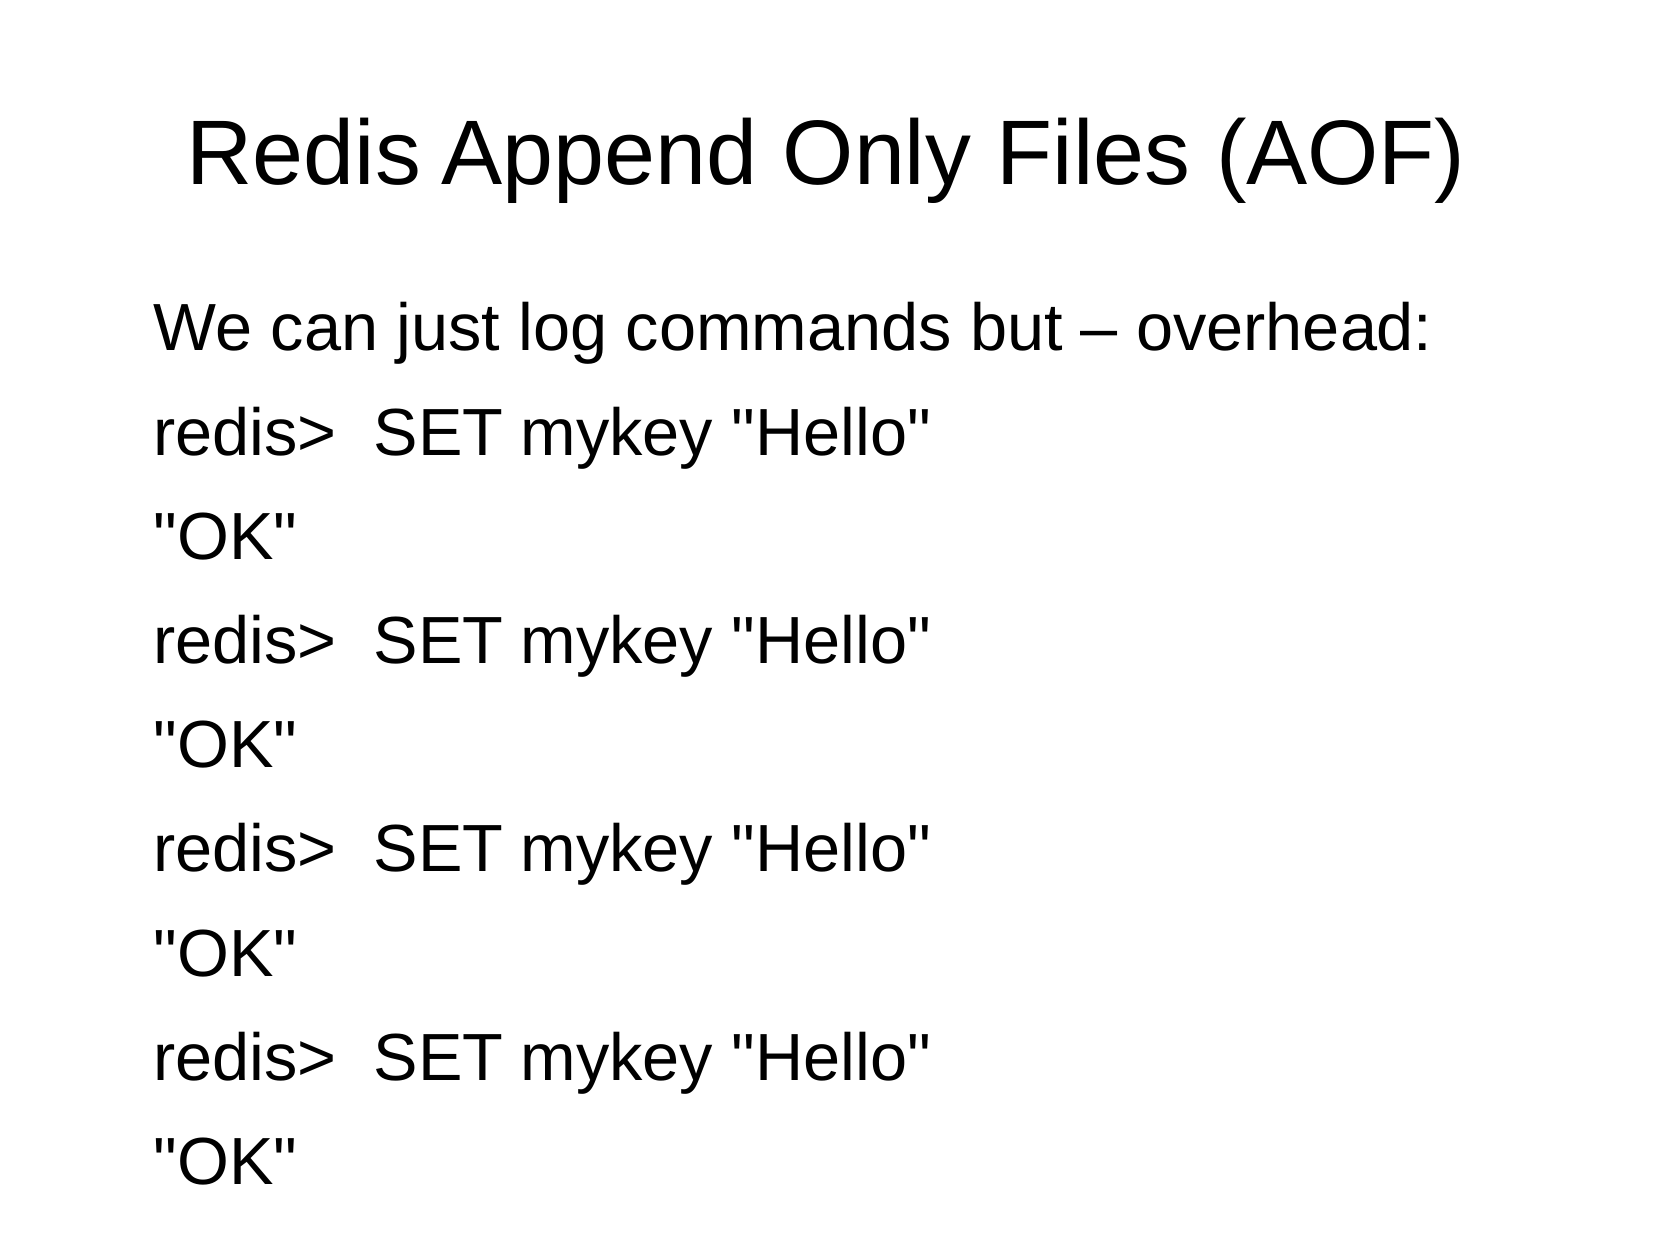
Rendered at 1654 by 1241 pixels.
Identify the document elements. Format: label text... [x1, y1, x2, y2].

title Redis Append Only Files (AOF) [82, 49, 1571, 257]
list We can just log commands but – overhead: redis> SET mykey "Hello" "OK" redis> SET mykey "Hello" "OK" redis> SET mykey "Hello" "OK" redis> SET mykey "Hello" "OK" [82, 290, 1571, 1195]
